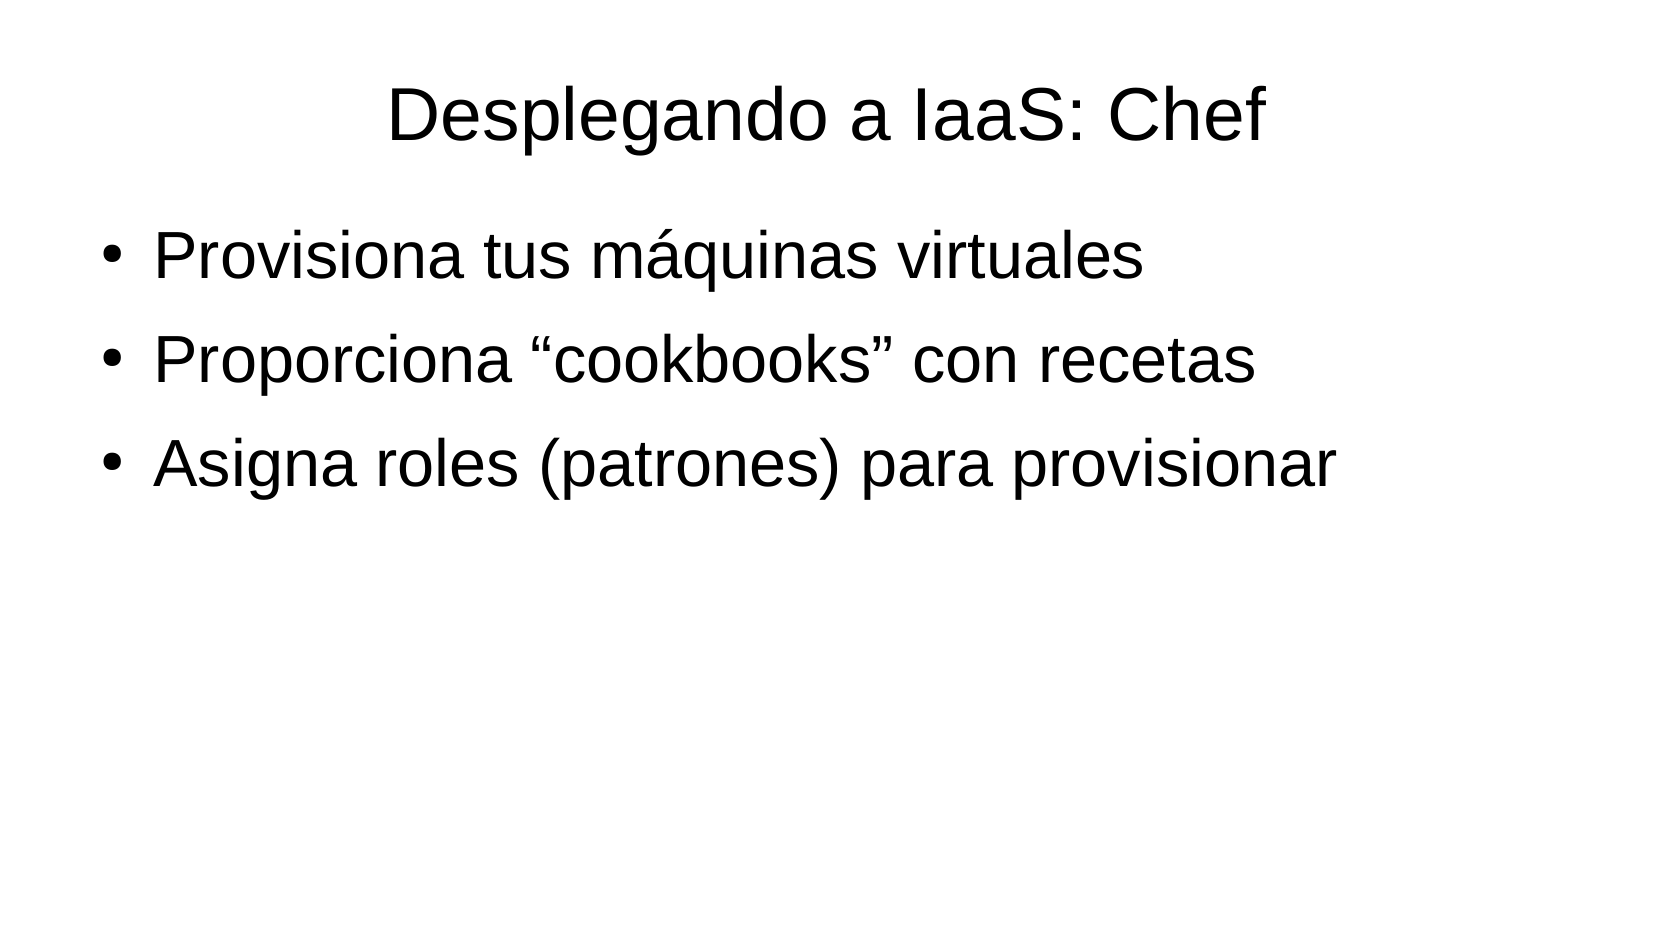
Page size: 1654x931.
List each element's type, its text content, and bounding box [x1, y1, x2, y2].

title Desplegando a IaaS: Chef [82, 37, 1571, 193]
list Provisiona tus máquinas virtuales Proporciona “cookbooks” con recetas Asigna roles (patrones) para provisionar [82, 217, 1571, 758]
